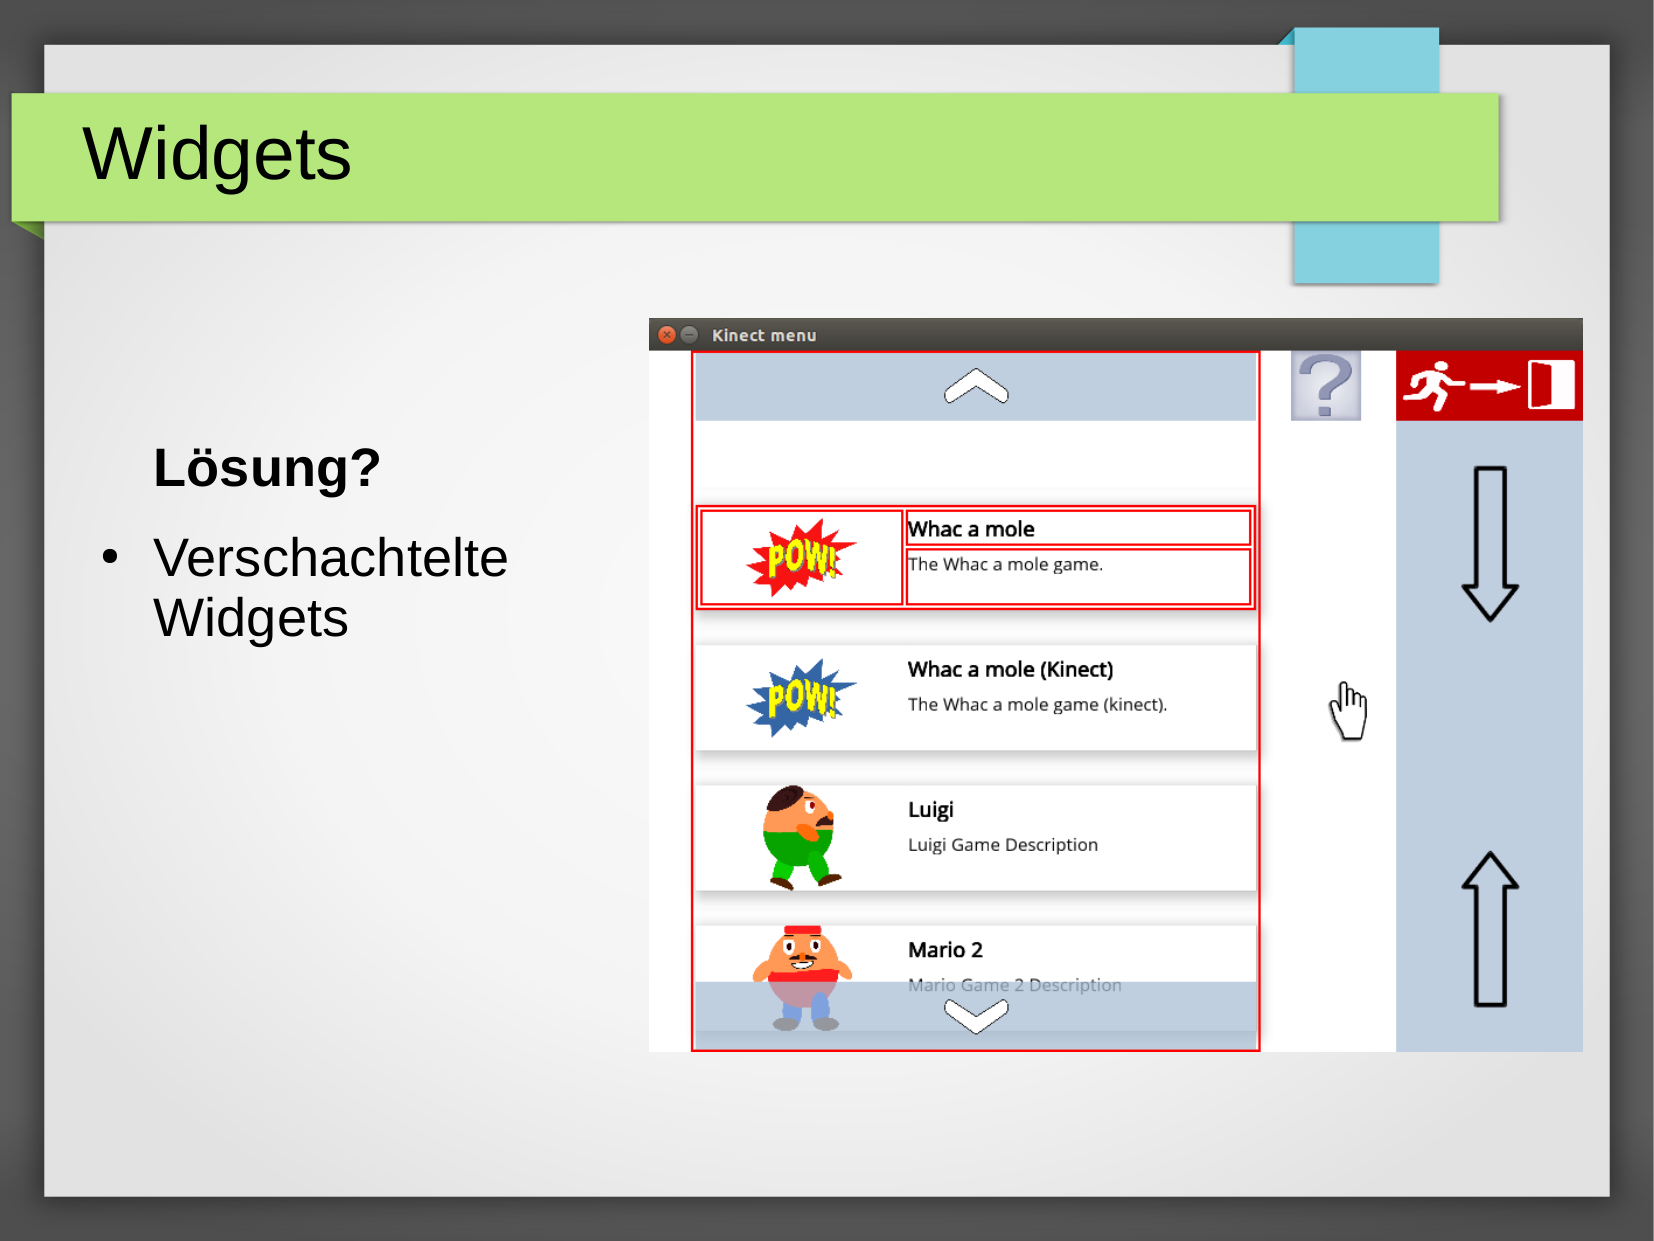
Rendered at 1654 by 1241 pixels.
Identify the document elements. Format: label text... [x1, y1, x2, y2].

title Widgets [82, 94, 1264, 213]
picture [0, 0, 1654, 1241]
list Lösung? Verschachtelte Widgets [82, 437, 649, 909]
